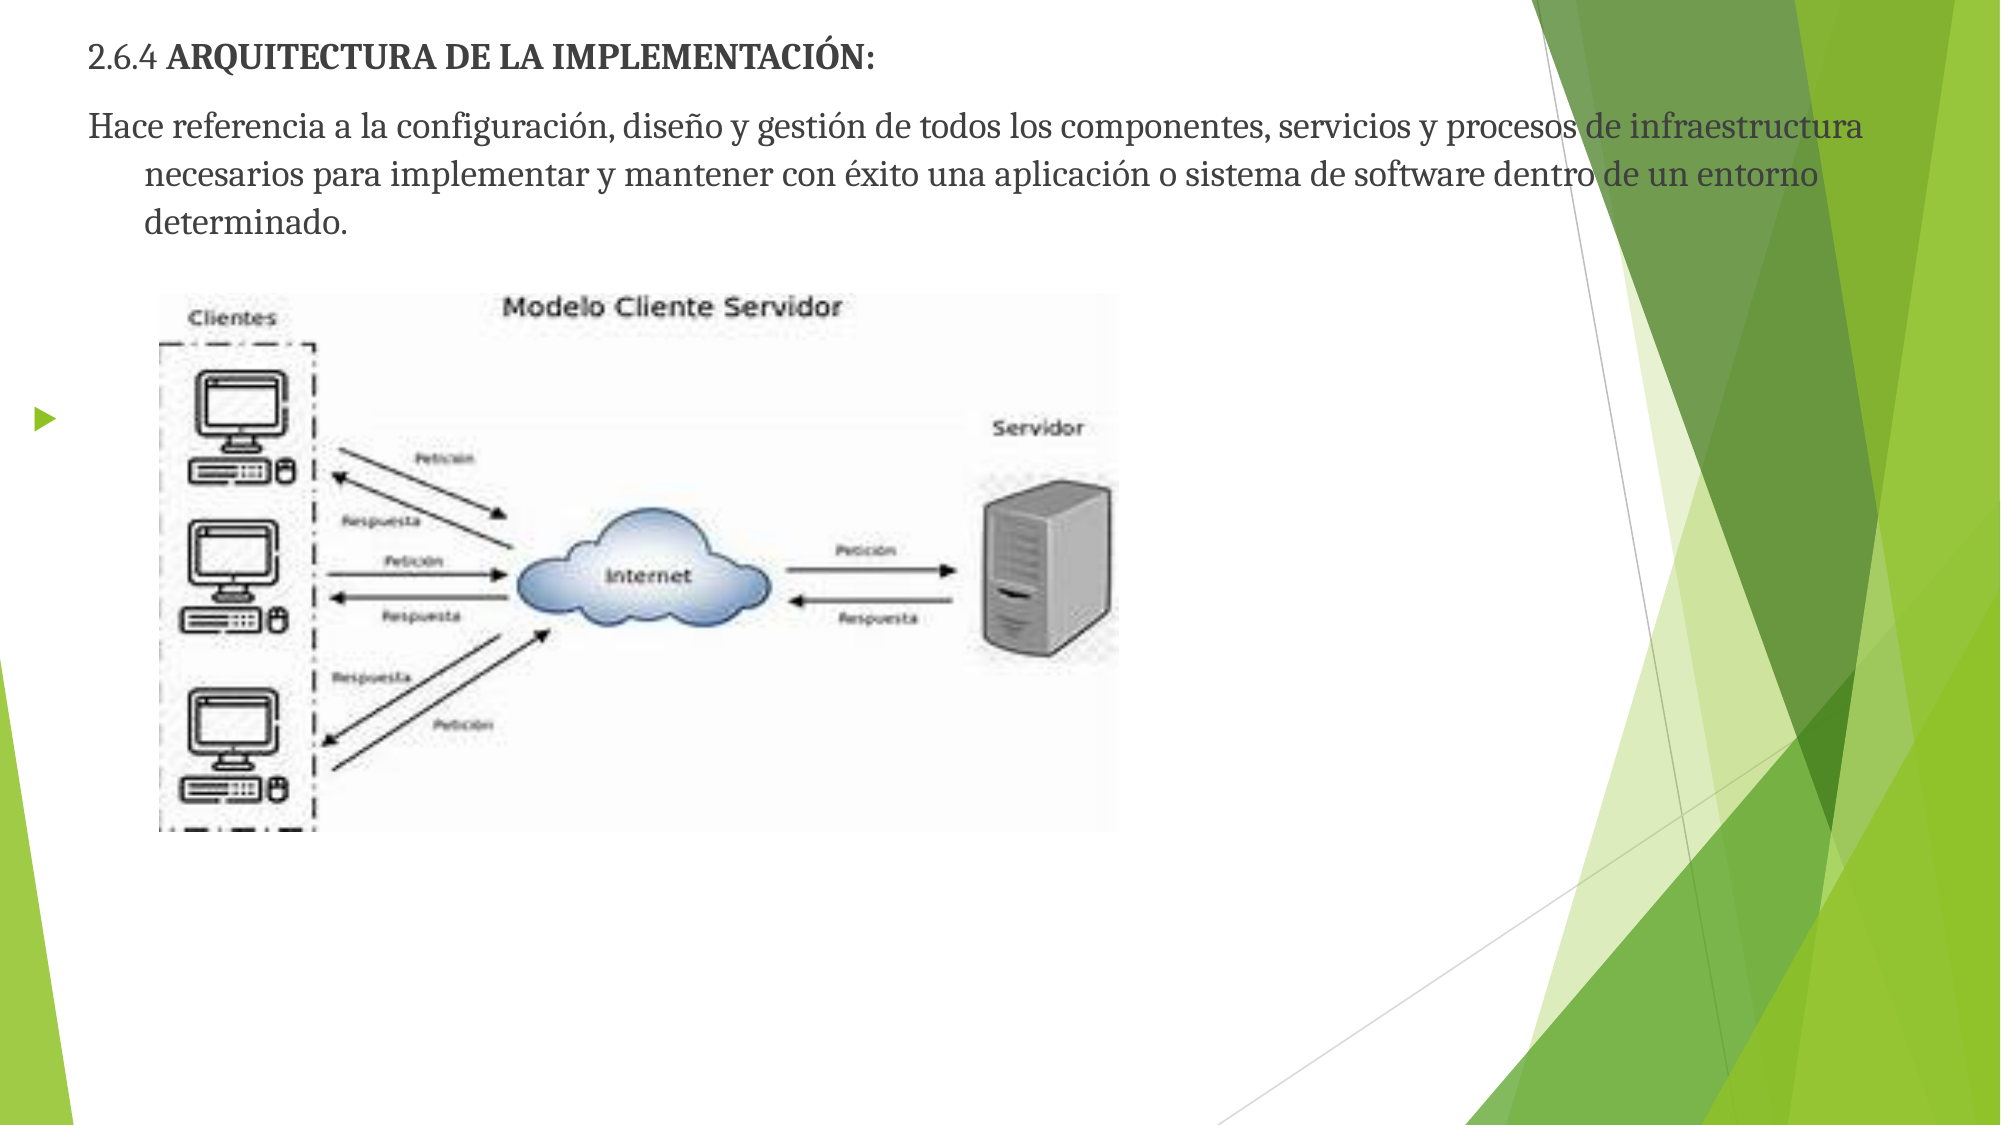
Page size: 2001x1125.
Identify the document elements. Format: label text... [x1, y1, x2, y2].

list 2.6.4 ARQUITECTURA DE LA IMPLEMENTACIÓN: Hace referencia a la configuración, diseño y gestión de todos los componentes, servicios y procesos de infraestructura necesarios para implementar y mantener con éxito una aplicación o sistema de software dentro de un entorno determinado. [16, 21, 1891, 992]
picture [159, 293, 1119, 832]
